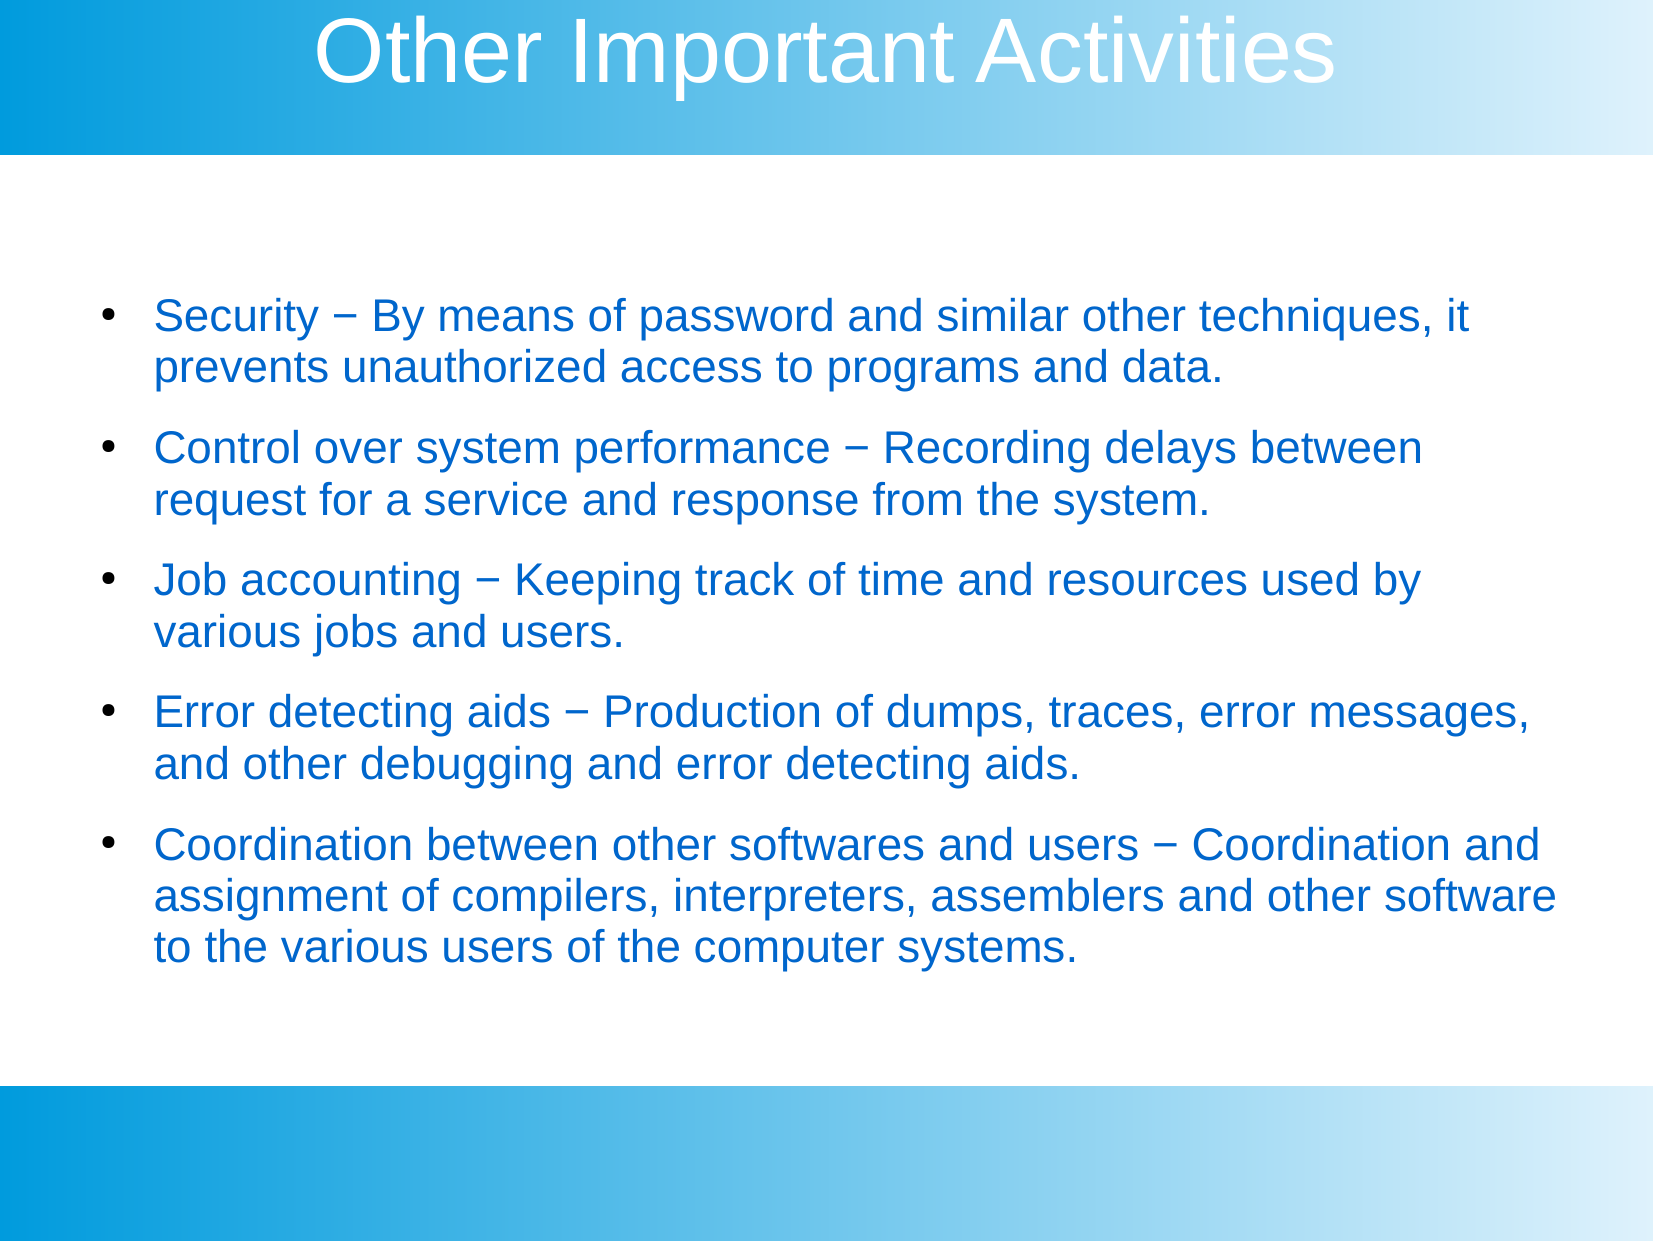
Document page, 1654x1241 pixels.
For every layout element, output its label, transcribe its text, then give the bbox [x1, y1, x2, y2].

list Security − By means of password and similar other techniques, it prevents unauthorized access to programs and data. Control over system performance − Recording delays between request for a service and response from the system. Job accounting − Keeping track of time and resources used by various jobs and users. Error detecting aids − Production of dumps, traces, error messages, and other debugging and error detecting aids. Coordination between other softwares and users − Coordination and assignment of compilers, interpreters, assemblers and other software to the various users of the computer systems. [82, 290, 1571, 1010]
title Other Important Activities [82, 0, 1571, 205]
